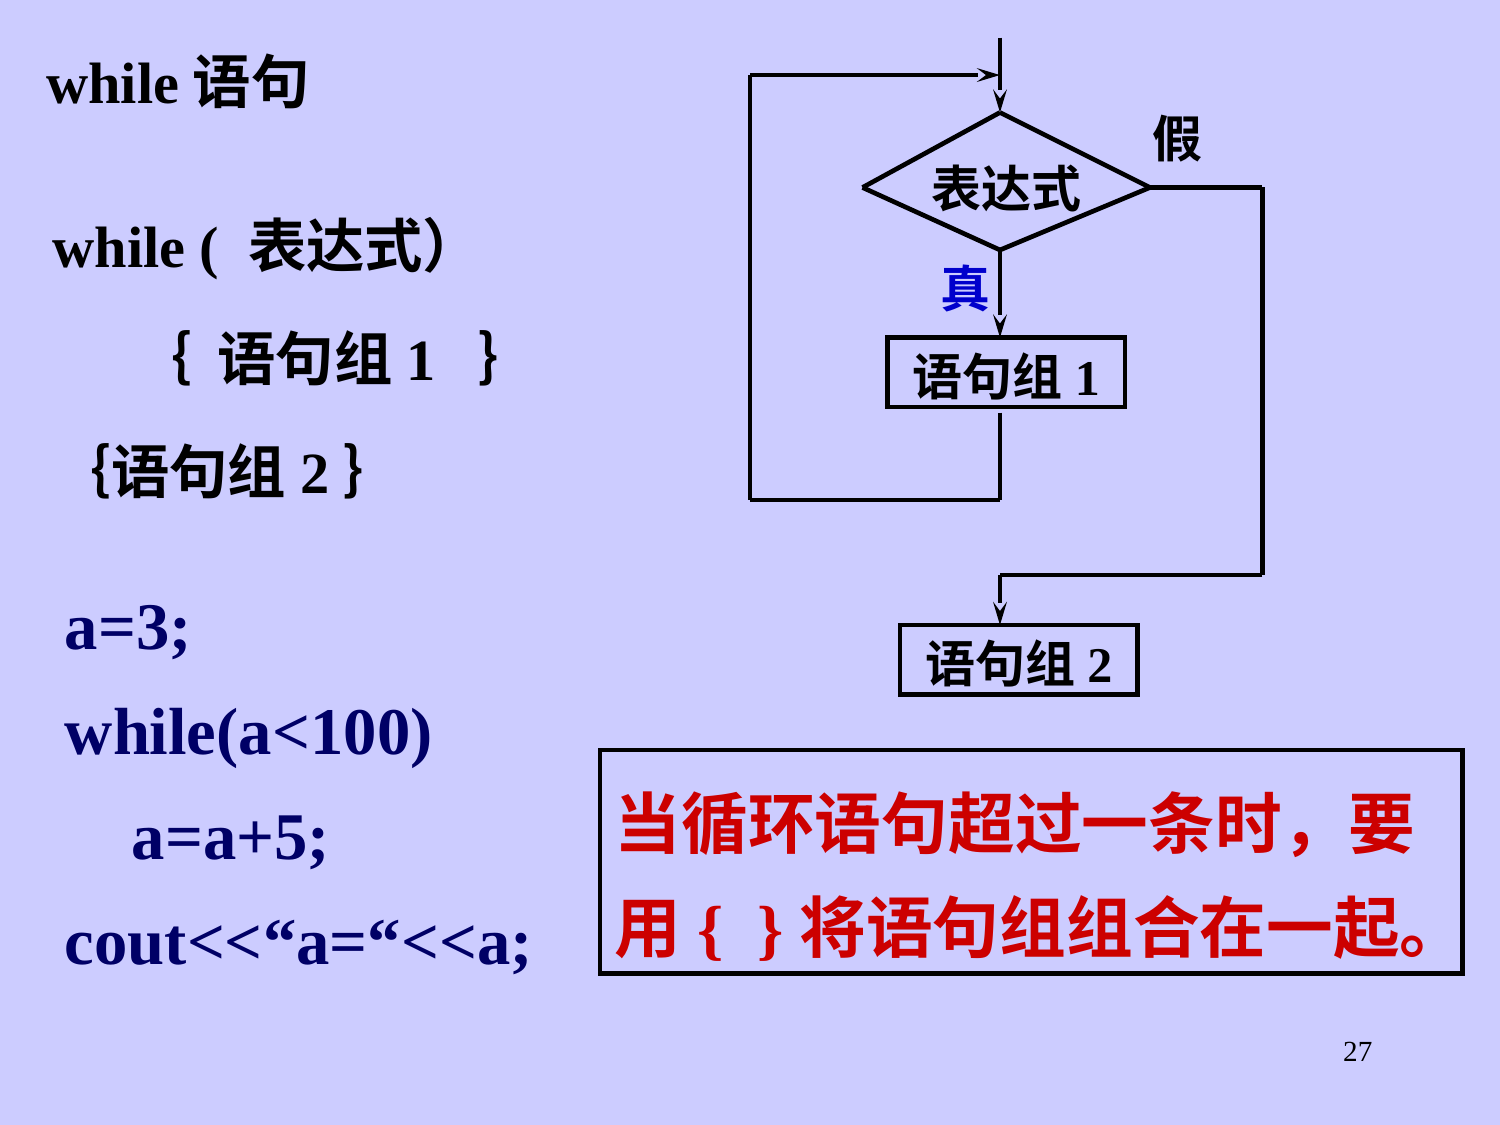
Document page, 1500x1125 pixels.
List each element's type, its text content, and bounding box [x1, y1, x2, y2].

text_box <编号> [1074, 1025, 1388, 1101]
text_box while ( 表达式） ｛ 语句组1 ｝ ｛语句组2｝ [50, 200, 573, 508]
text_box 表达式 [912, 149, 1100, 220]
text_box 语句组1 [887, 337, 1126, 408]
text_box 当循环语句超过一条时，要用{ }将语句组组合在一起。 [599, 749, 1463, 974]
text_box 假 [1149, 99, 1276, 170]
text_box a=3; while(a<100) a=a+5; cout<<“a=“<<a; [49, 575, 676, 986]
text_box 语句组2 [899, 624, 1138, 695]
text_box 真 [937, 249, 1013, 320]
text_box while语句 [31, 37, 325, 123]
